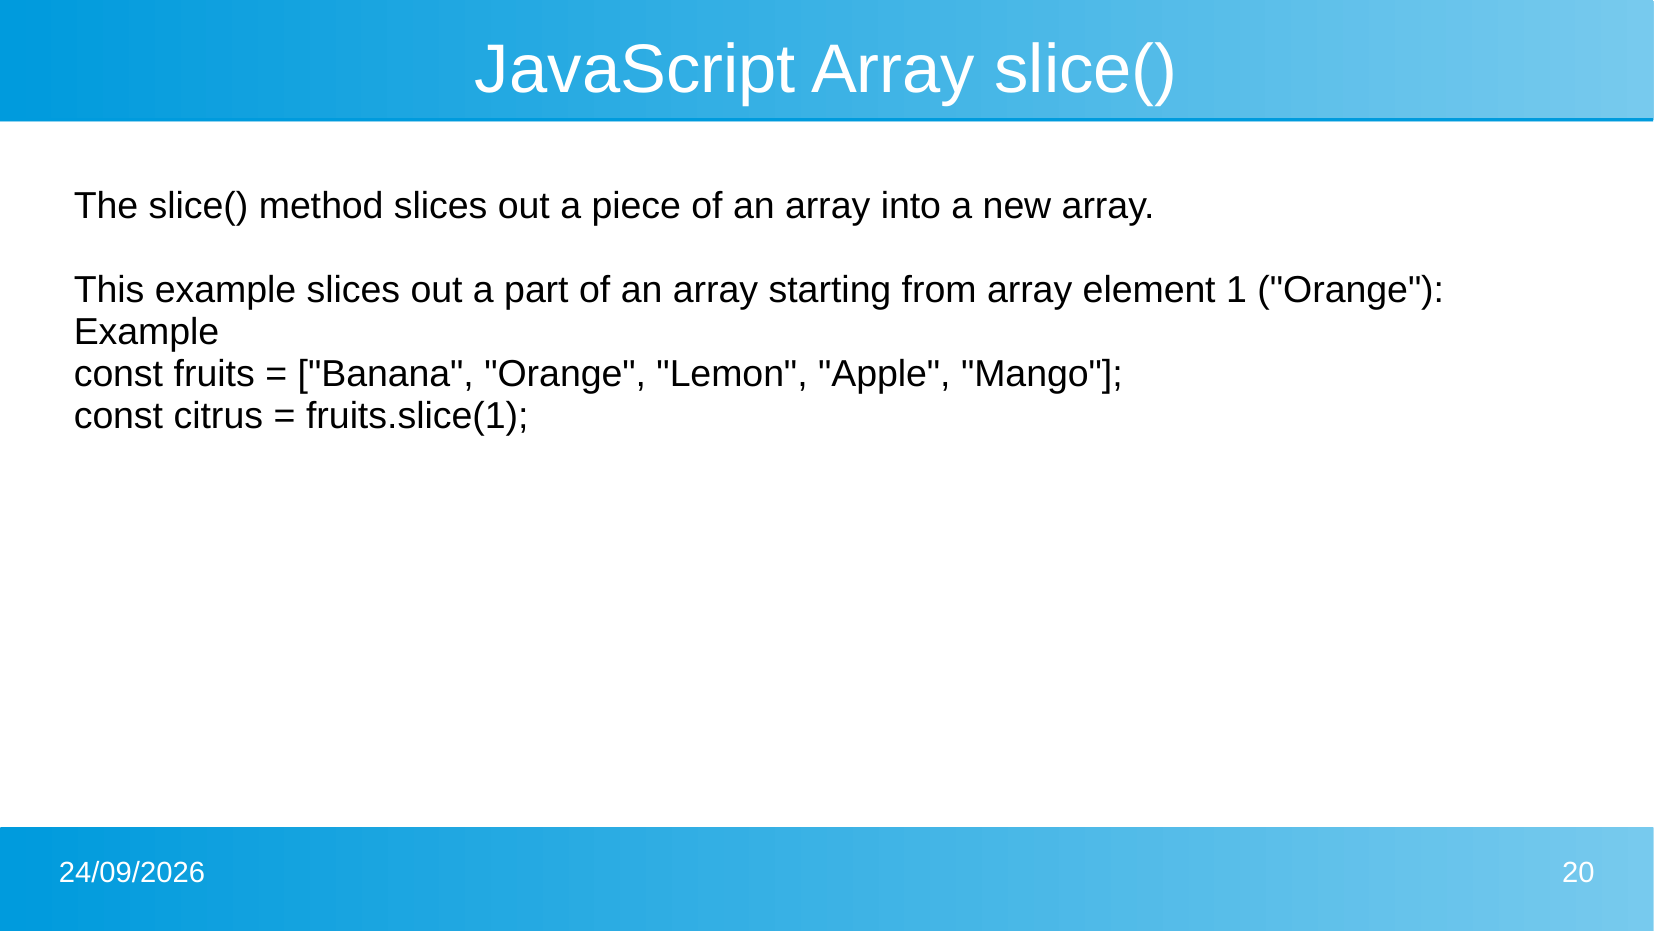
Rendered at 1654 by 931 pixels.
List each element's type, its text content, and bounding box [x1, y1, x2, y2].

text_box The slice() method slices out a piece of an array into a new array. This example slices out a part of an array starting from array element 1 ("Orange"): Example const fruits = ["Banana", "Orange", "Lemon", "Apple", "Mango"]; const citrus = fruits.slice(1); [59, 177, 1565, 444]
title JavaScript Array slice() [59, 29, 1595, 108]
